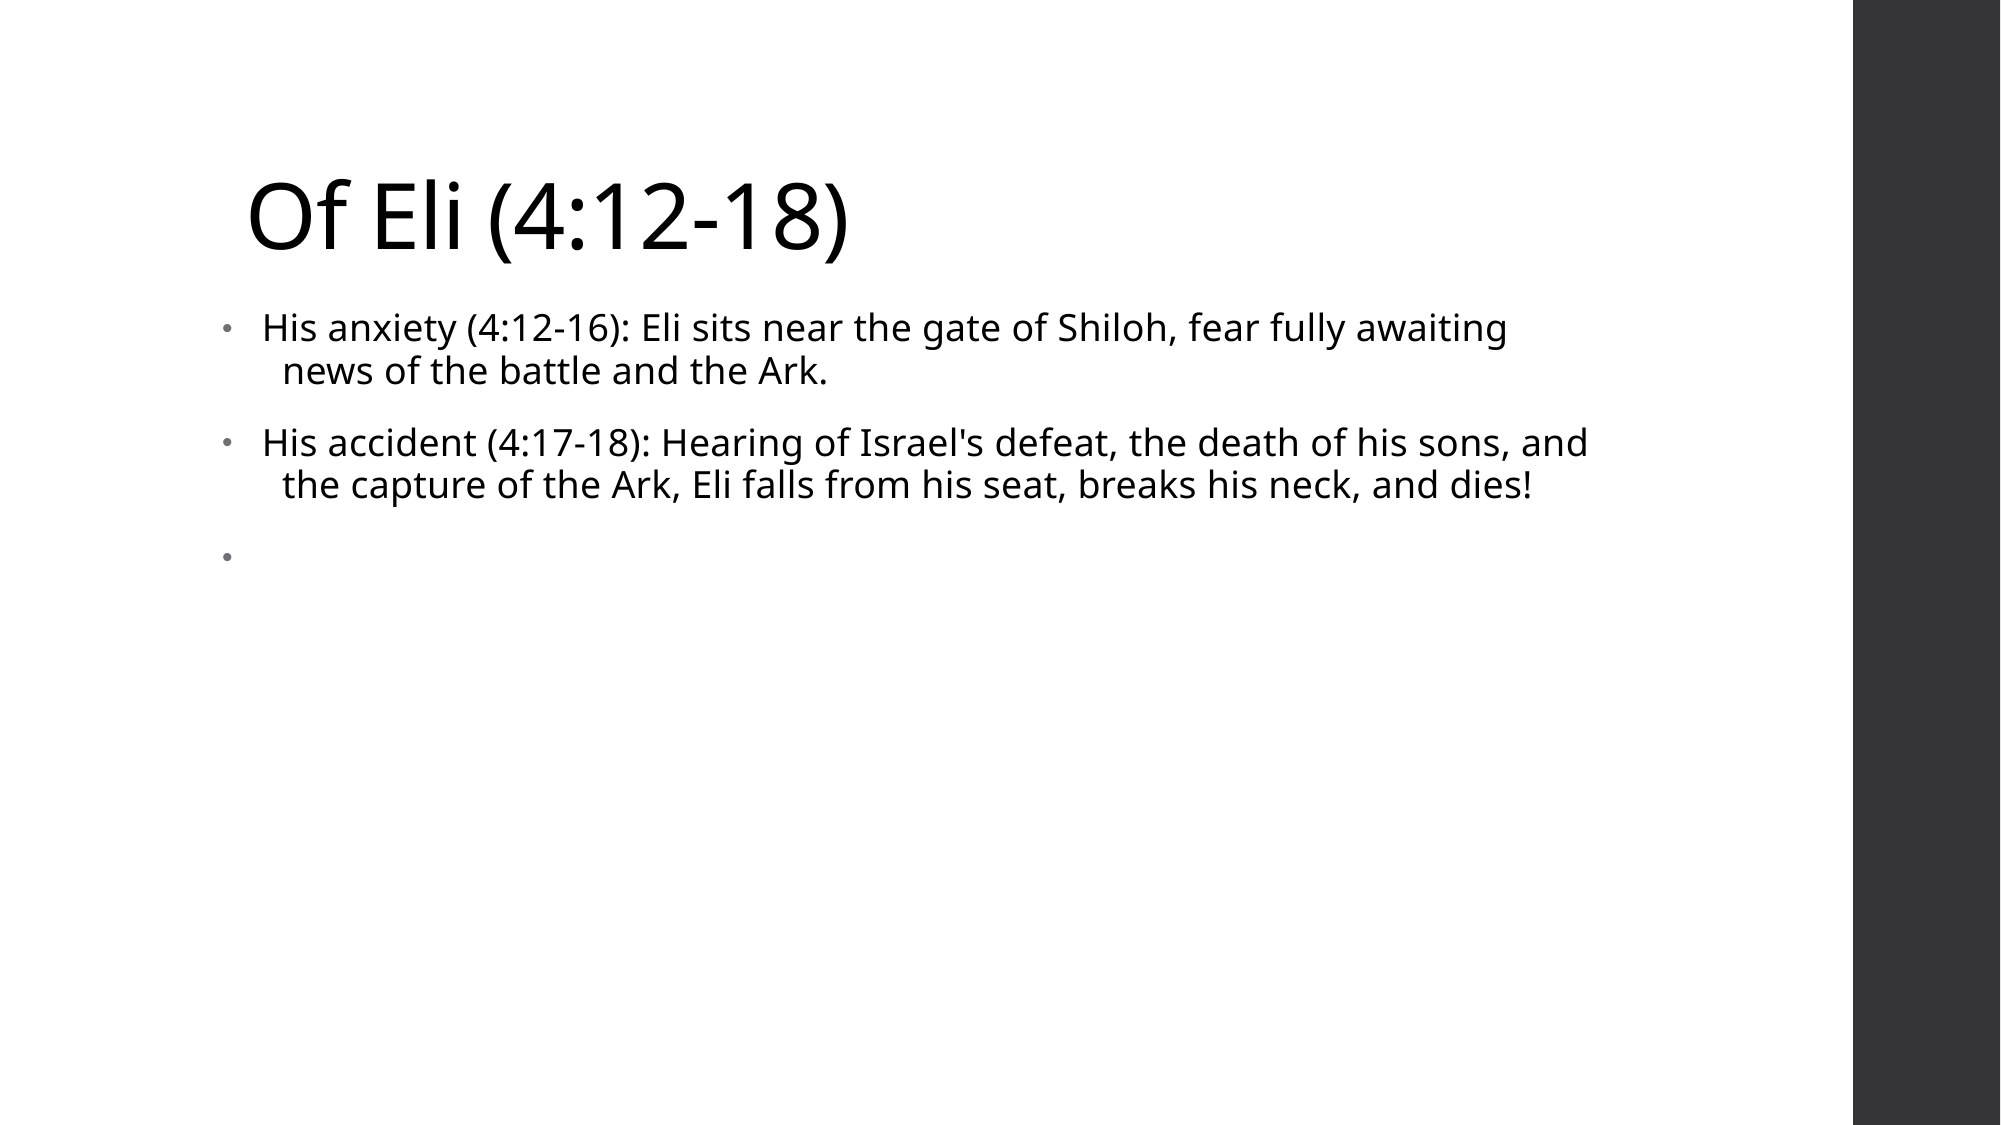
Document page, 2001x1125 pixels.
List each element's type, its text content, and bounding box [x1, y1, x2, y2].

title Of Eli (4:12-18) [206, 60, 1797, 278]
list His anxiety (4:12-16): Eli sits near the gate of Shiloh, fear fully awaiting news of the battle and the Ark. His accident (4:17-18): Hearing of Israel's defeat, the death of his sons, and the capture of the Ark, Eli falls from his seat, breaks his neck, and dies! [206, 299, 1617, 1014]
